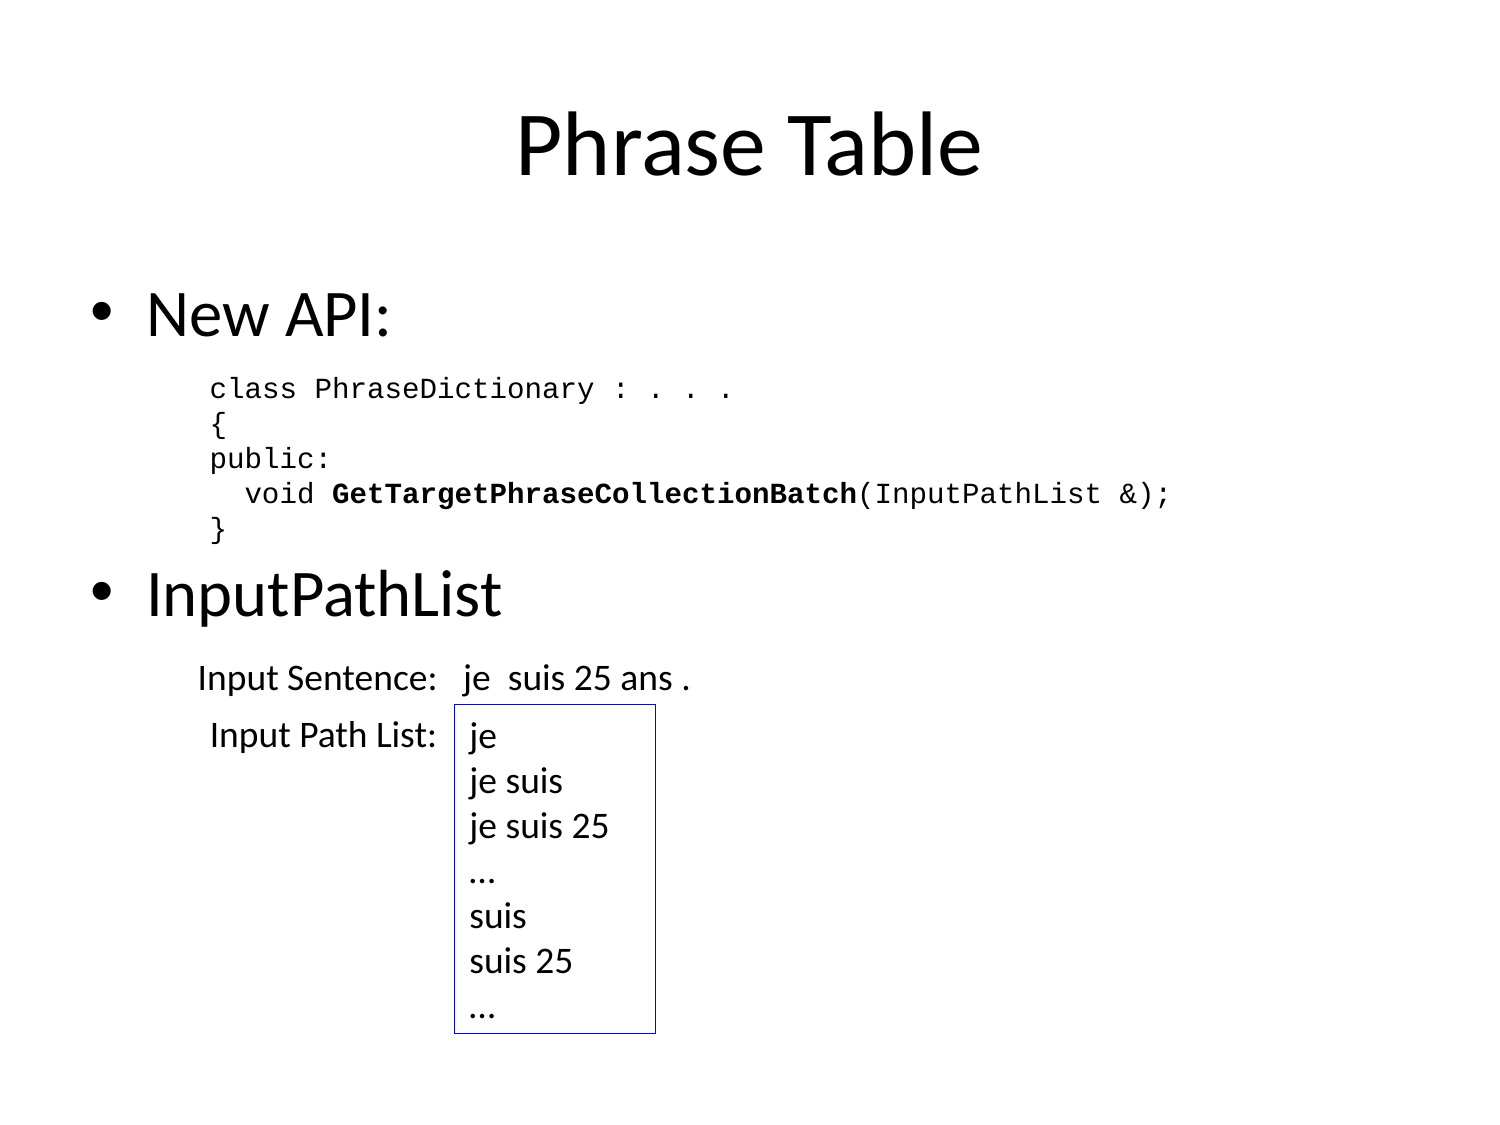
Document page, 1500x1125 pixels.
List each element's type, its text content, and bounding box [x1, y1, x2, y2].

text_box class PhraseDictionary : . . . { public: void GetTargetPhraseCollectionBatch(InputPathList &); } [194, 361, 1447, 552]
title Phrase Table [75, 45, 1425, 233]
text_box je je suis je suis 25 … suis suis 25 … [454, 704, 656, 1034]
text_box Input Sentence: [183, 645, 453, 705]
list New API: InputPathList [75, 262, 1425, 1005]
text_box Input Path List: [195, 702, 453, 763]
text_box je suis 25 ans . [453, 645, 707, 705]
